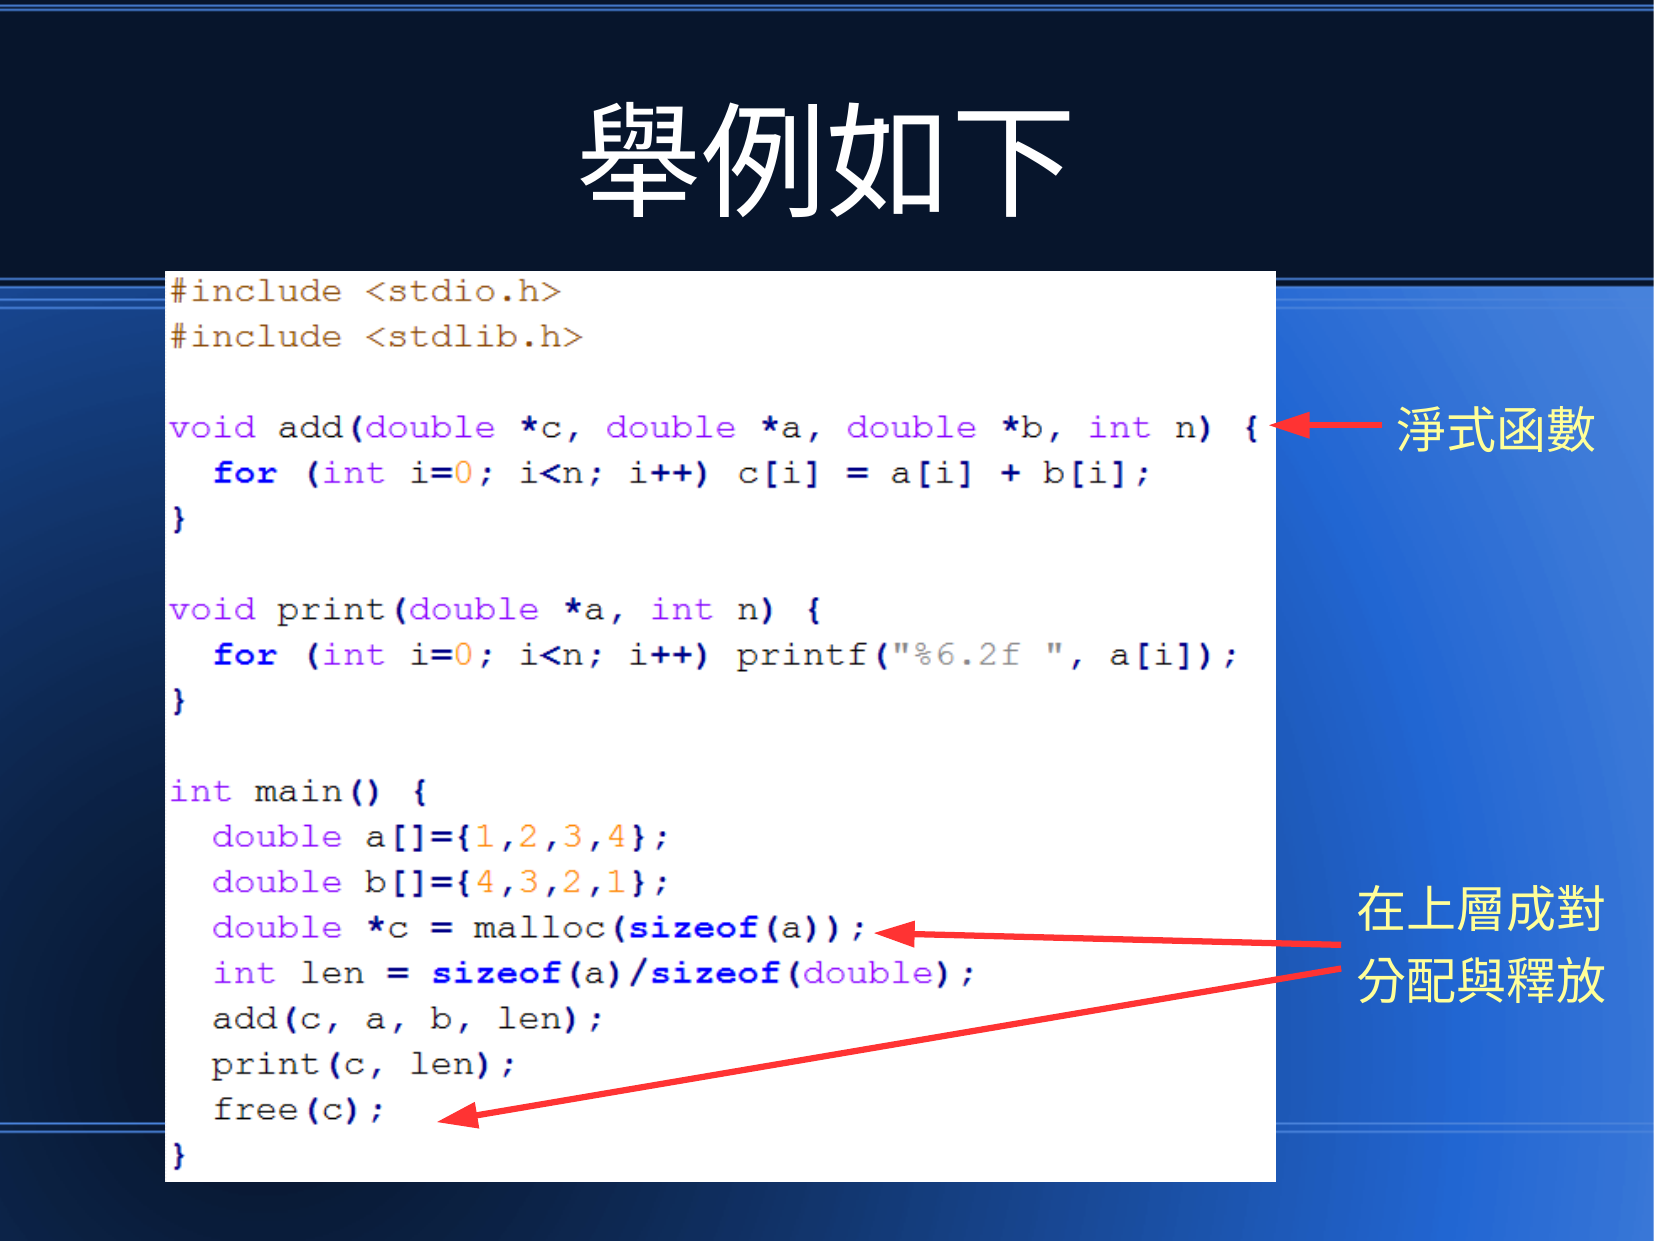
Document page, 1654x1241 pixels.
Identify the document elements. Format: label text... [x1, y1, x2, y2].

text_box 在上層成對 分配與釋放 [1341, 862, 1621, 1004]
picture [0, 0, 1654, 1241]
text_box 淨式函數 [1381, 382, 1612, 461]
title 舉例如下 [82, 49, 1571, 257]
